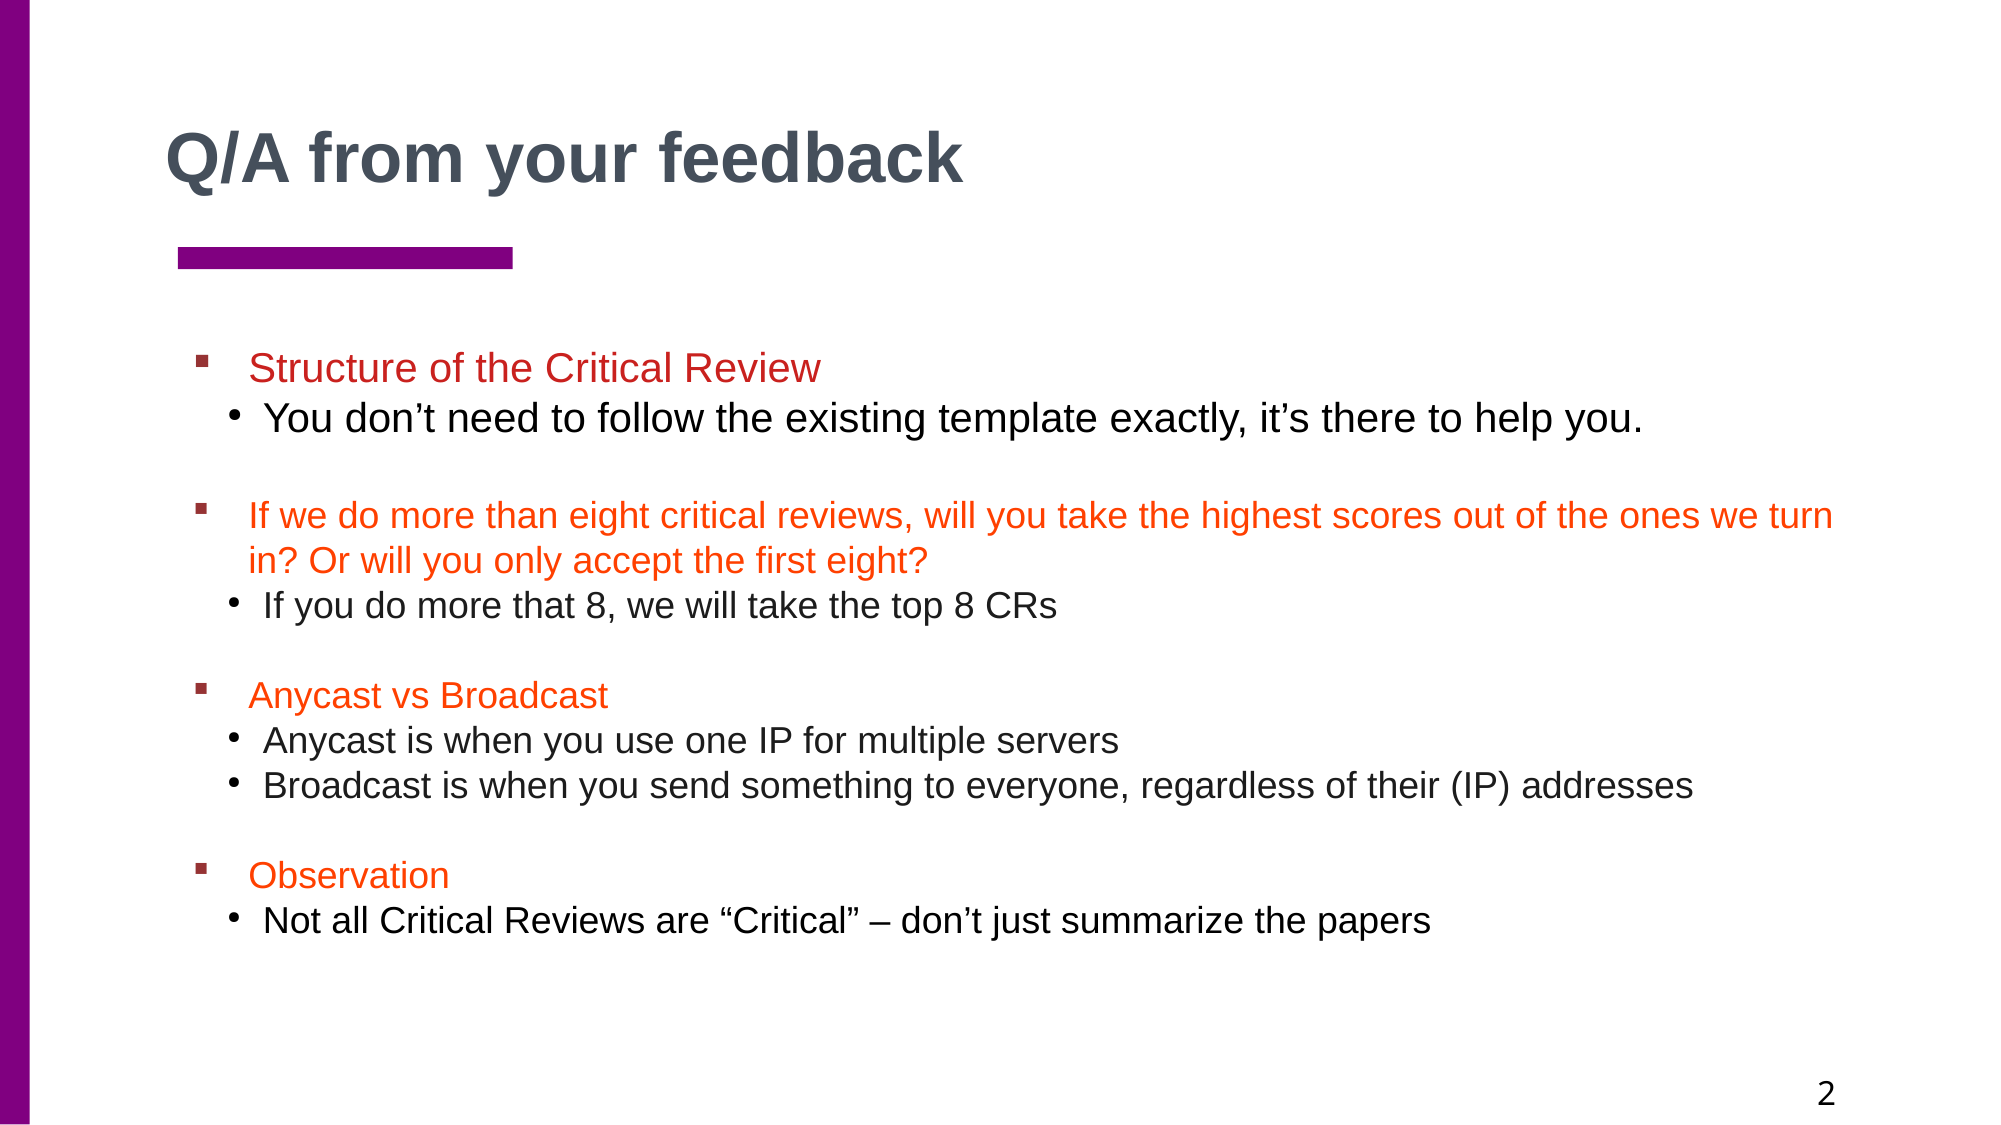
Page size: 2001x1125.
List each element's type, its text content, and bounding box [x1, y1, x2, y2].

text_box Q/A from your feedback [151, 0, 1849, 212]
text_box Structure of the Critical Review You don’t need to follow the existing template exactly, it’s there to help you. If we do more than eight critical reviews, will you take the highest scores out of the ones we turn in? Or will you only accept the first eight? If you do more that 8, we will take the top 8 CRs Anycast vs Broadcast Anycast is when you use one IP for multiple servers Broadcast is when you send something to everyone, regardless of their (IP) addresses Observation Not all Critical Reviews are “Critical” – don’t just summarize the papers [177, 326, 1875, 1050]
